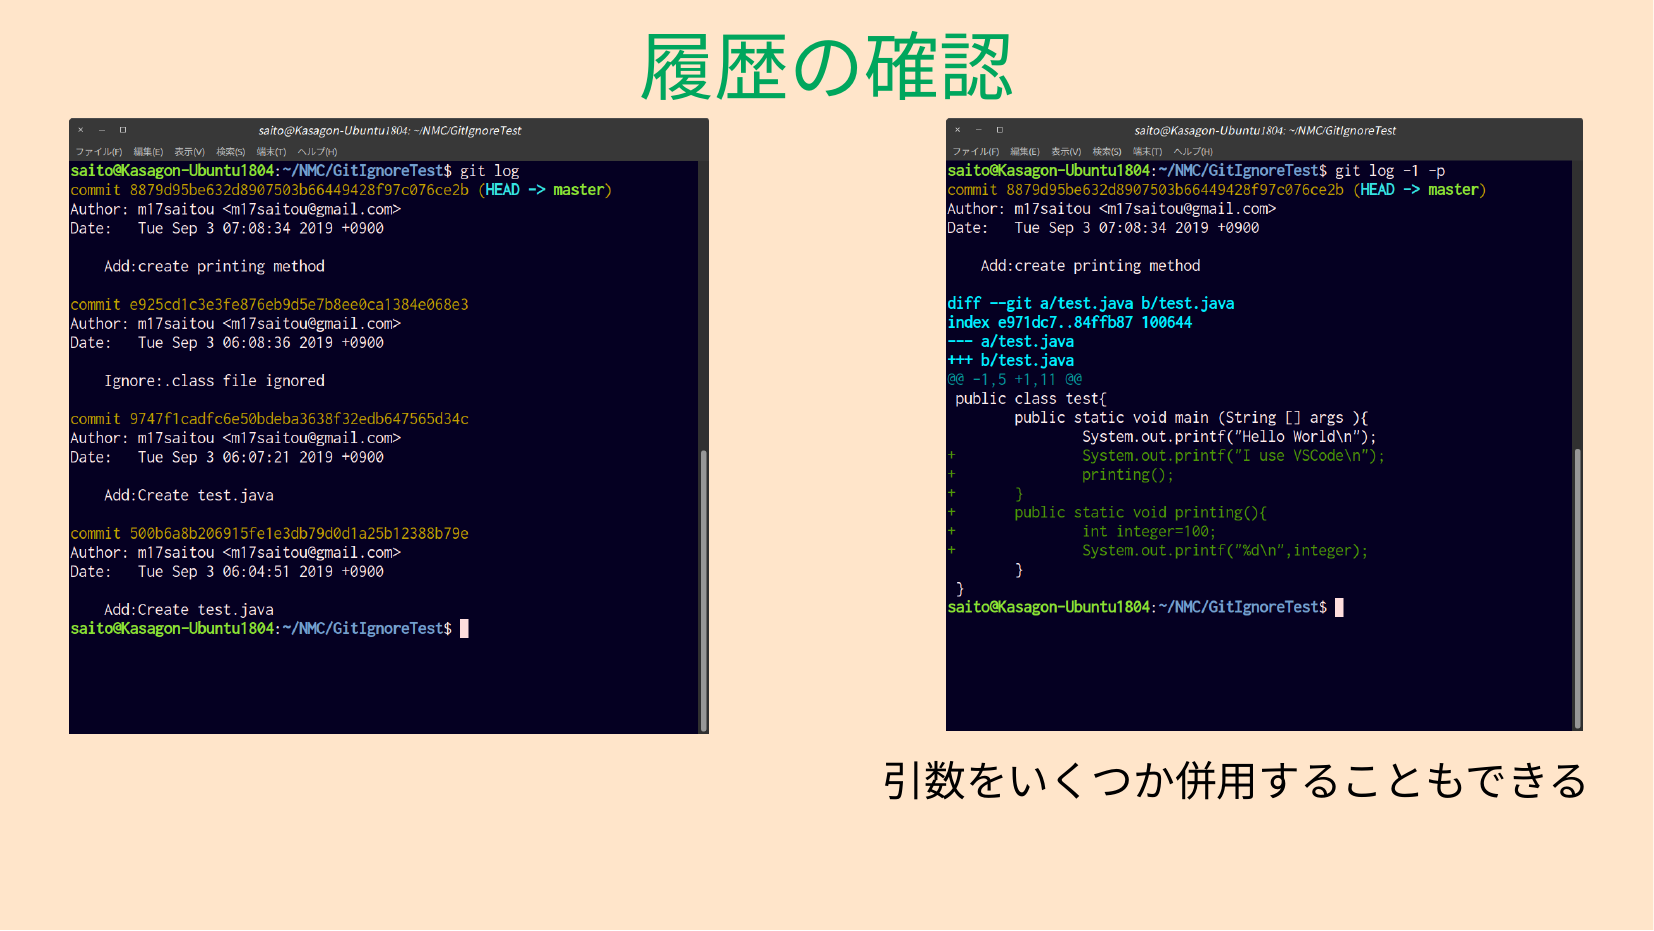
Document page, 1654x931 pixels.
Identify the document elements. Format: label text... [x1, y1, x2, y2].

text_box 引数をいくつか併用することもできる [867, 740, 1619, 839]
picture [69, 118, 709, 734]
picture [946, 118, 1583, 731]
title 履歴の確認 [82, 8, 1571, 116]
